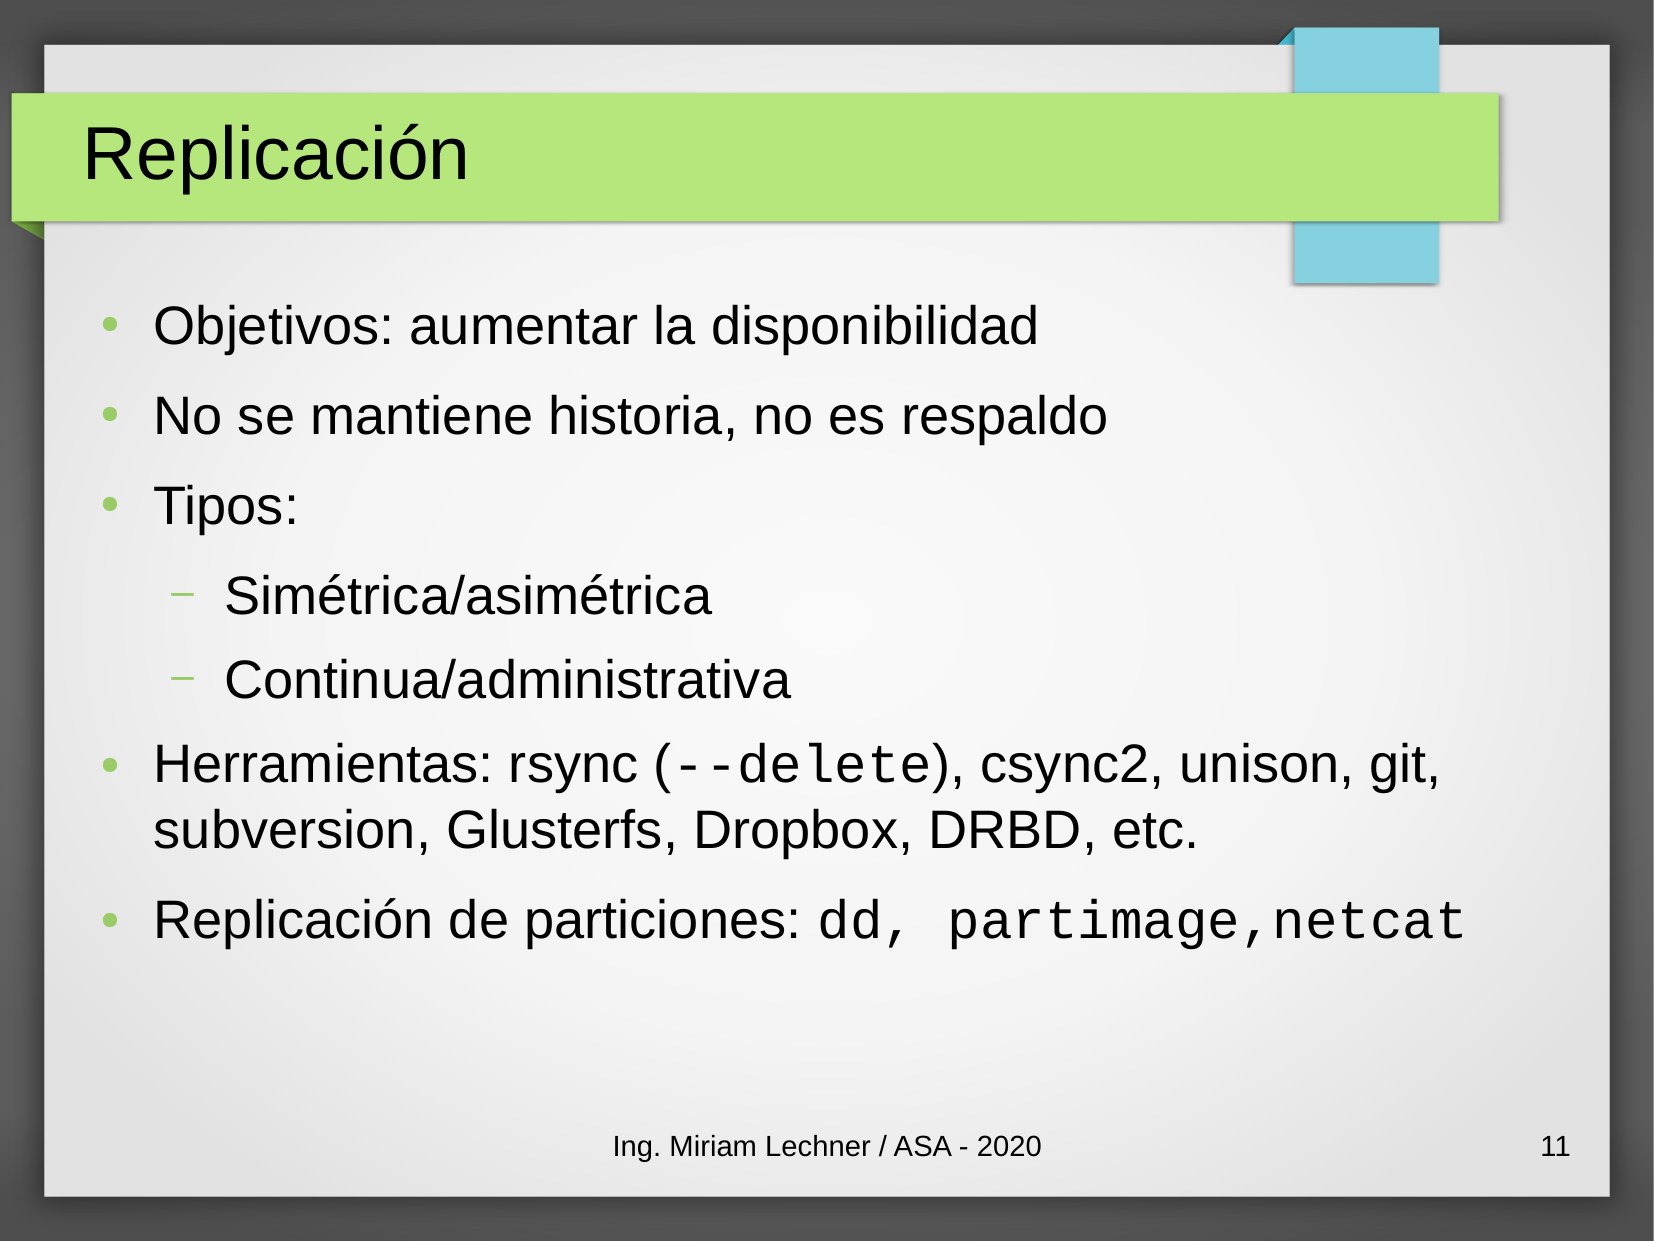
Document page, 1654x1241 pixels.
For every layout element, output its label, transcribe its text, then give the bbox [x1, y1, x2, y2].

title Replicación [82, 94, 1264, 213]
picture [0, 0, 1654, 1241]
list Objetivos: aumentar la disponibilidad No se mantiene historia, no es respaldo Tipos: Simétrica/asimétrica Continua/administrativa Herramientas: rsync (--delete), csync2, unison, git, subversion, Glusterfs, Dropbox, DRBD, etc. Replicación de particiones: dd, partimage,netcat [82, 295, 1571, 1015]
